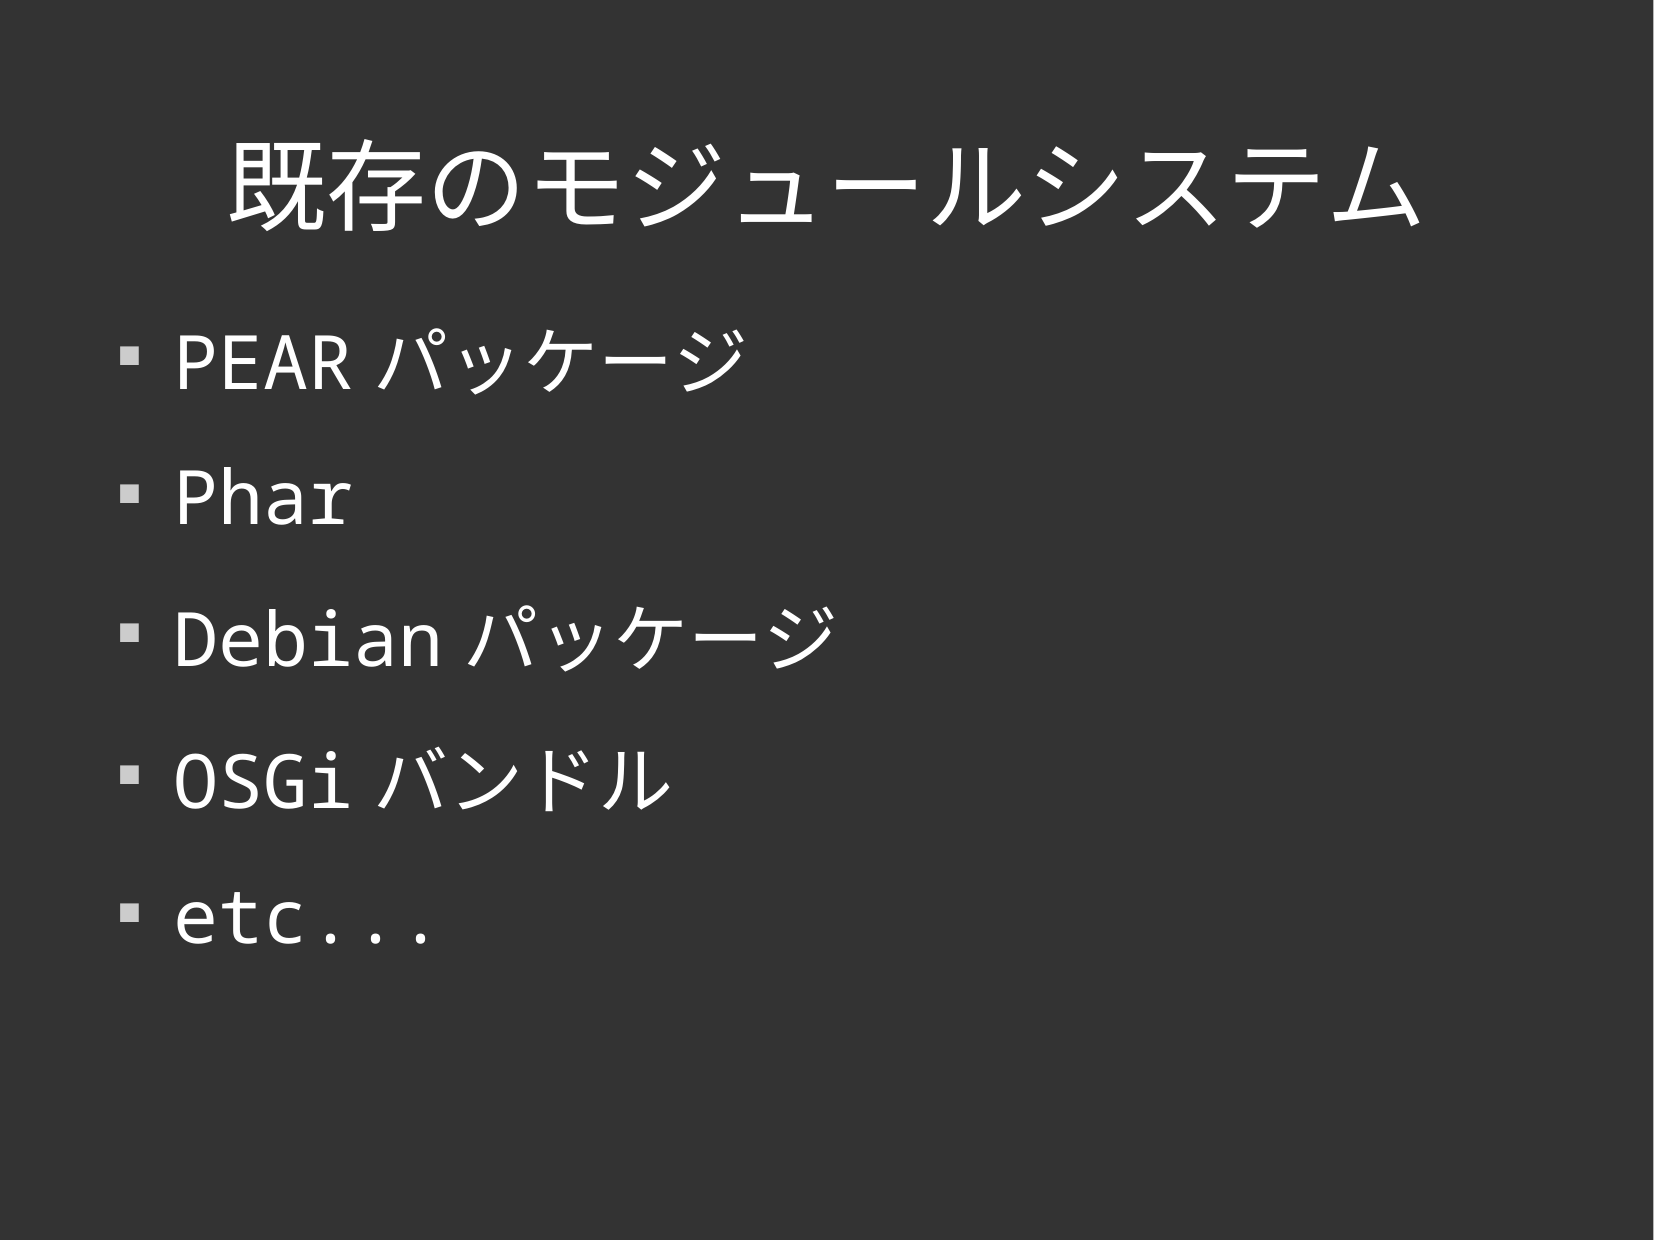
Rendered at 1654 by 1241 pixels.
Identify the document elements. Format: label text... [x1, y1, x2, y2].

title 既存のモジュールシステム [82, 113, 1571, 247]
list PEARパッケージ Phar Debianパッケージ OSGiバンドル etc... [82, 302, 1571, 870]
